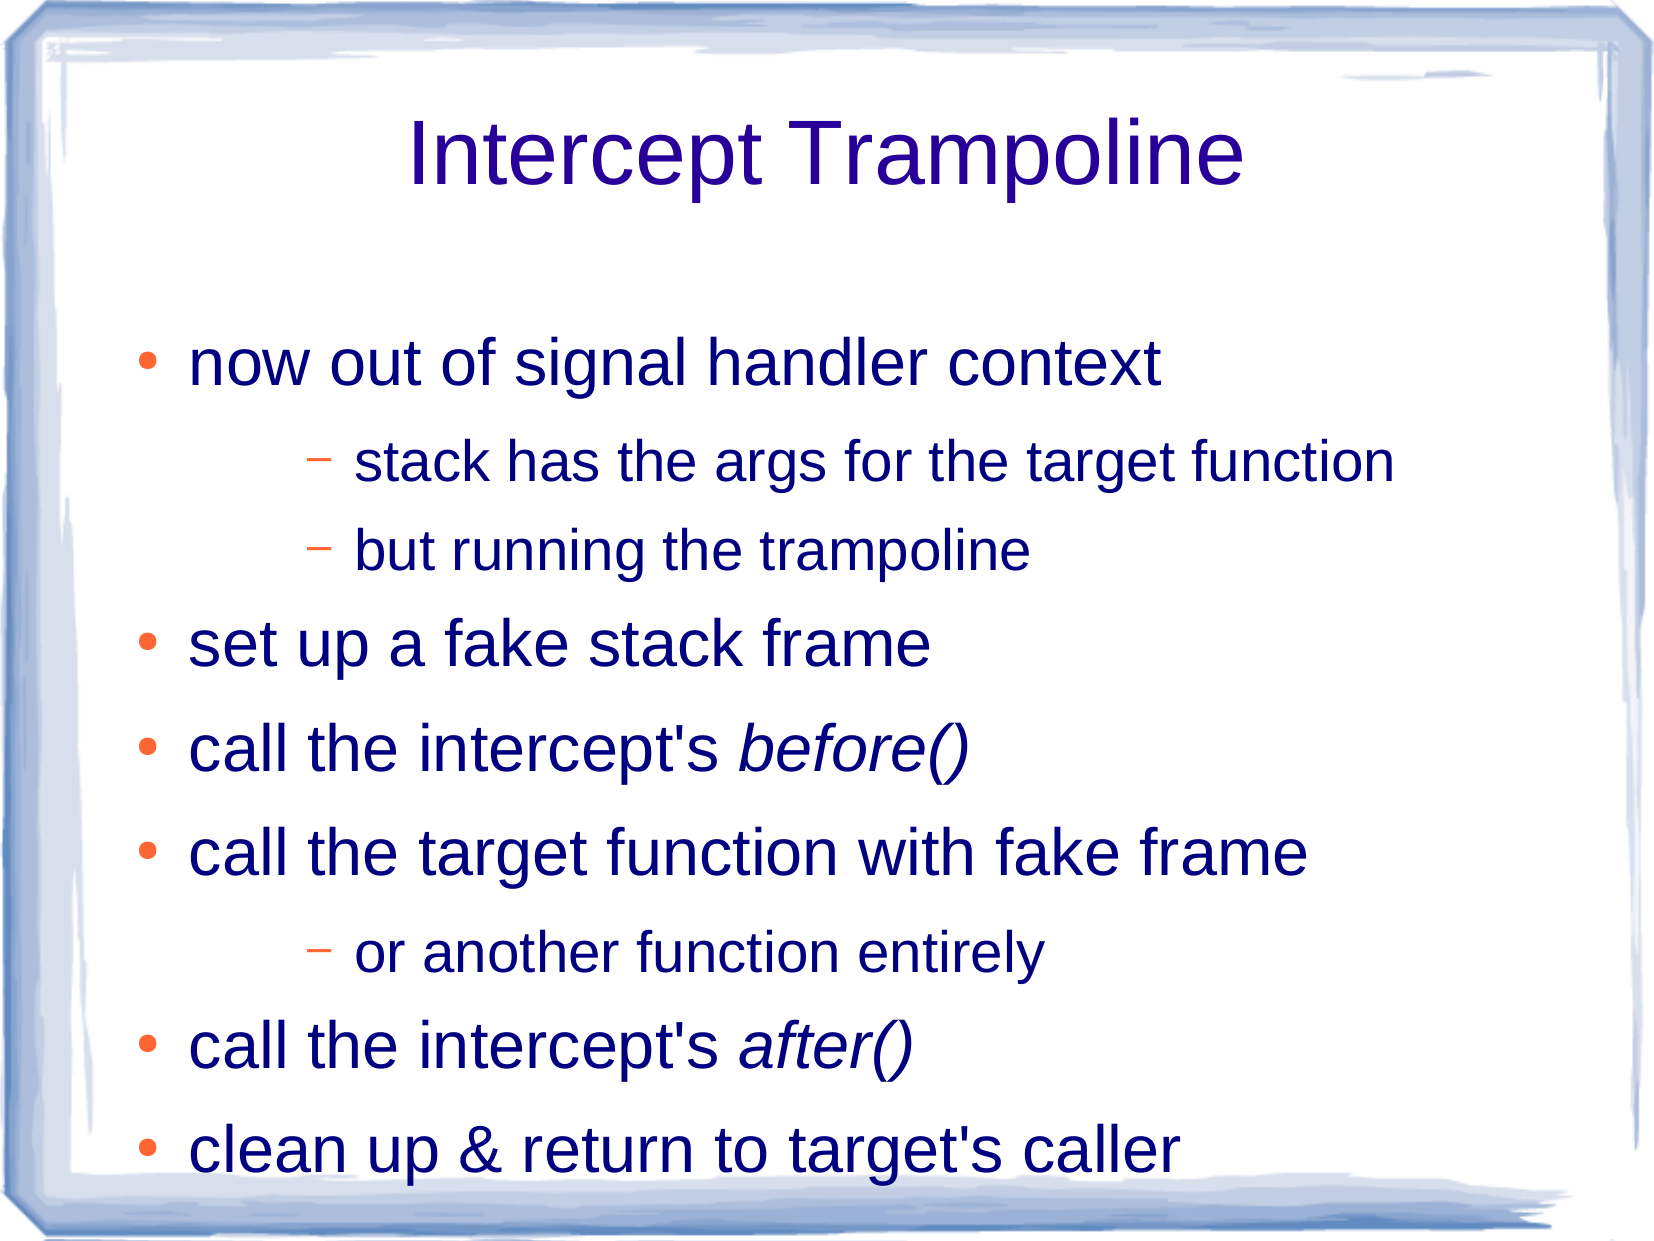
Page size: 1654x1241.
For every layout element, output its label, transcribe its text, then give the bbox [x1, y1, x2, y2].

list now out of signal handler context stack has the args for the target function but running the trampoline set up a fake stack frame call the intercept's before() call the target function with fake frame or another function entirely call the intercept's after() clean up & return to target's caller [118, 324, 1571, 1188]
title Intercept Trampoline [82, 56, 1571, 250]
picture [0, 0, 1654, 1241]
